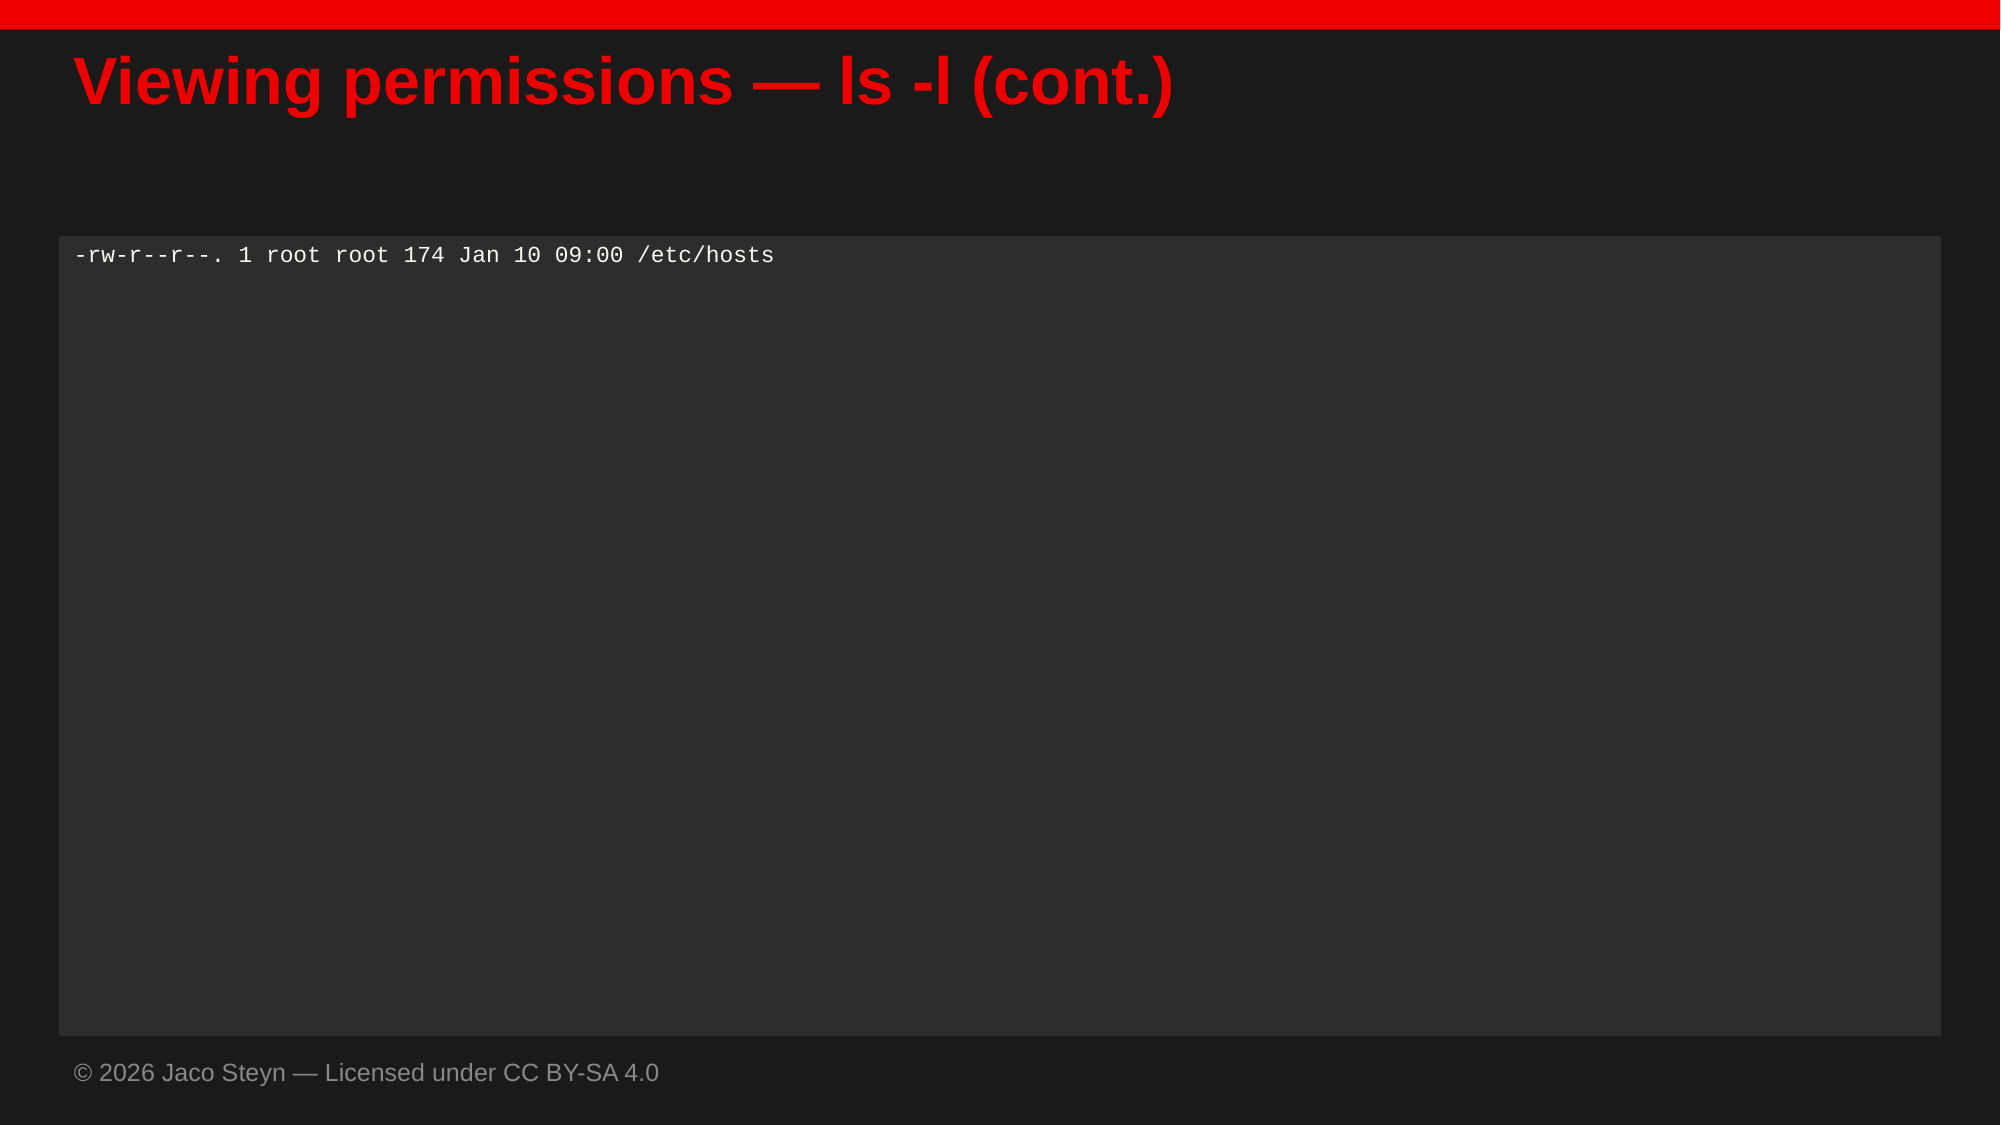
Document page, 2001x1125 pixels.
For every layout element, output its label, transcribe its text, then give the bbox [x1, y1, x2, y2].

text_box Viewing permissions — ls -l (cont.) [59, 36, 1942, 208]
text_box [0, 0, 2001, 30]
text_box © 2026 Jaco Steyn — Licensed under CC BY-SA 4.0 [59, 1051, 1942, 1093]
text_box -rw-r--r--. 1 root root 174 Jan 10 09:00 /etc/hosts [59, 236, 1942, 1037]
